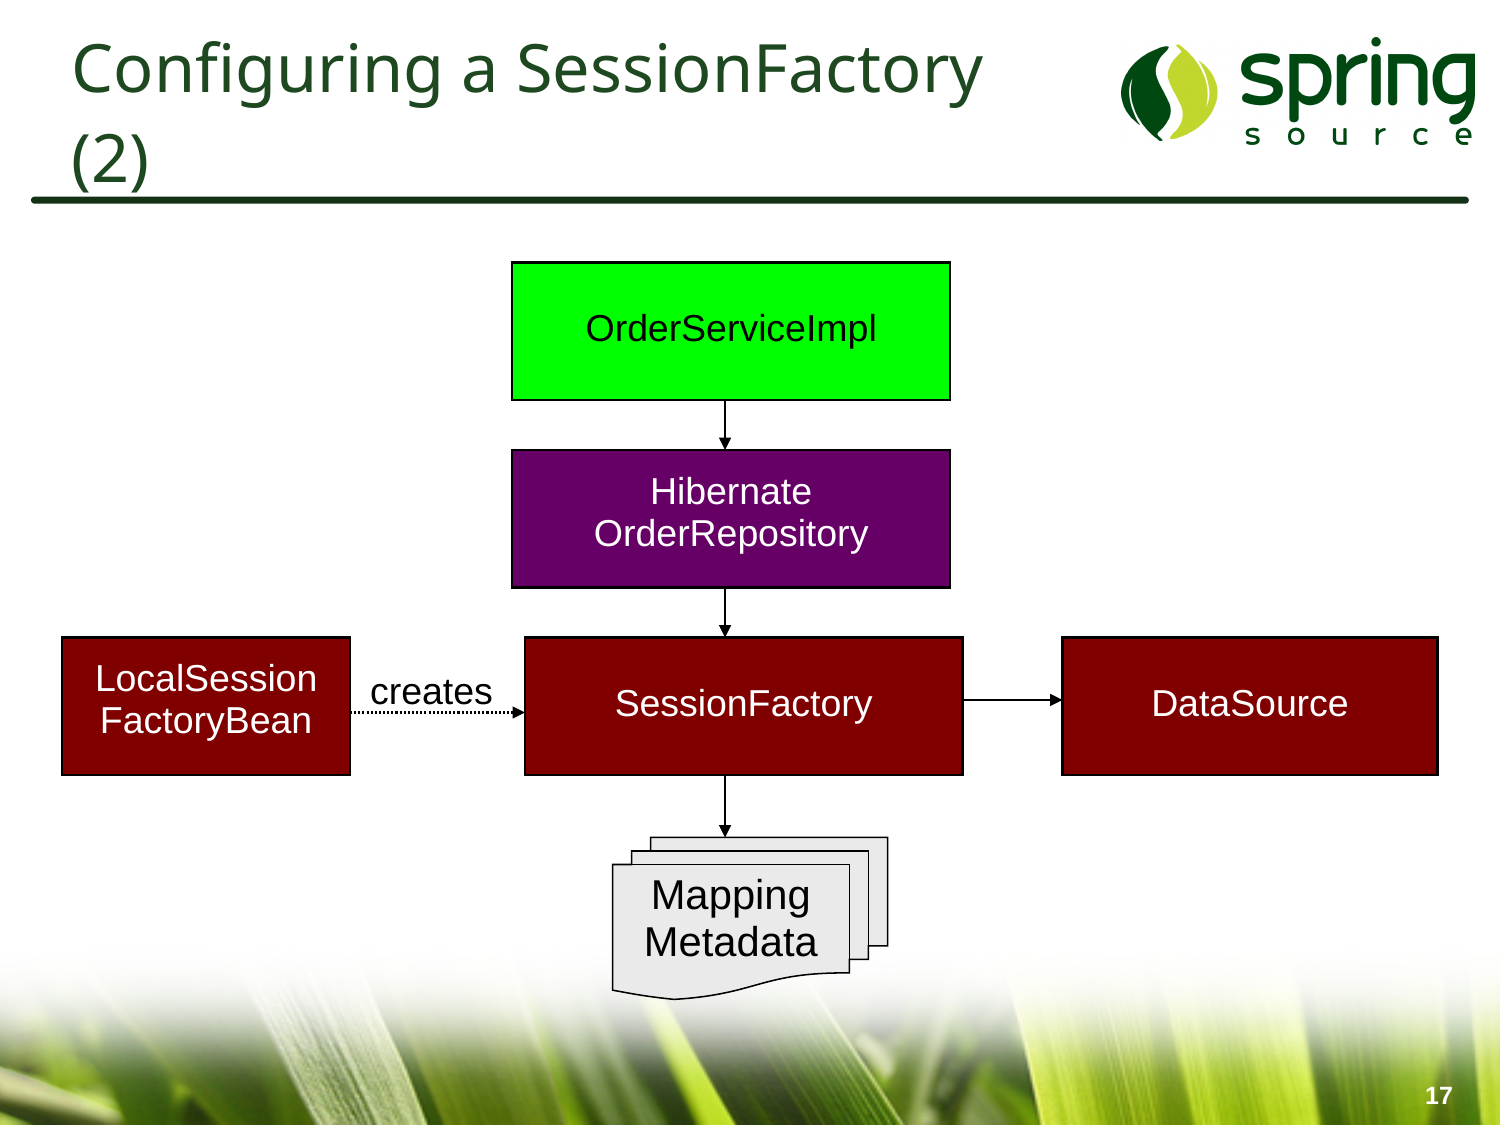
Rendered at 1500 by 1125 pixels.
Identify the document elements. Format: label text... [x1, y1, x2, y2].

text_box LocalSession FactoryBean [49, 649, 363, 750]
text_box Hibernate OrderRepository [512, 462, 950, 562]
picture [1121, 37, 1475, 145]
text_box OrderServiceImpl [524, 299, 938, 358]
text_box [525, 733, 963, 775]
title Configuring a SessionFactory (2) [56, 13, 1089, 191]
text_box [62, 750, 350, 775]
text_box [1062, 637, 1438, 675]
text_box [525, 637, 963, 675]
text_box [512, 262, 950, 400]
text_box [512, 450, 950, 462]
picture [0, 944, 1500, 1125]
text_box [62, 637, 350, 649]
text_box Mapping Metadata [612, 837, 888, 1000]
text_box [1062, 733, 1438, 775]
text_box [512, 562, 950, 588]
text_box creates [337, 662, 526, 720]
text_box DataSource [1062, 675, 1438, 733]
text_box SessionFactory [525, 675, 963, 733]
